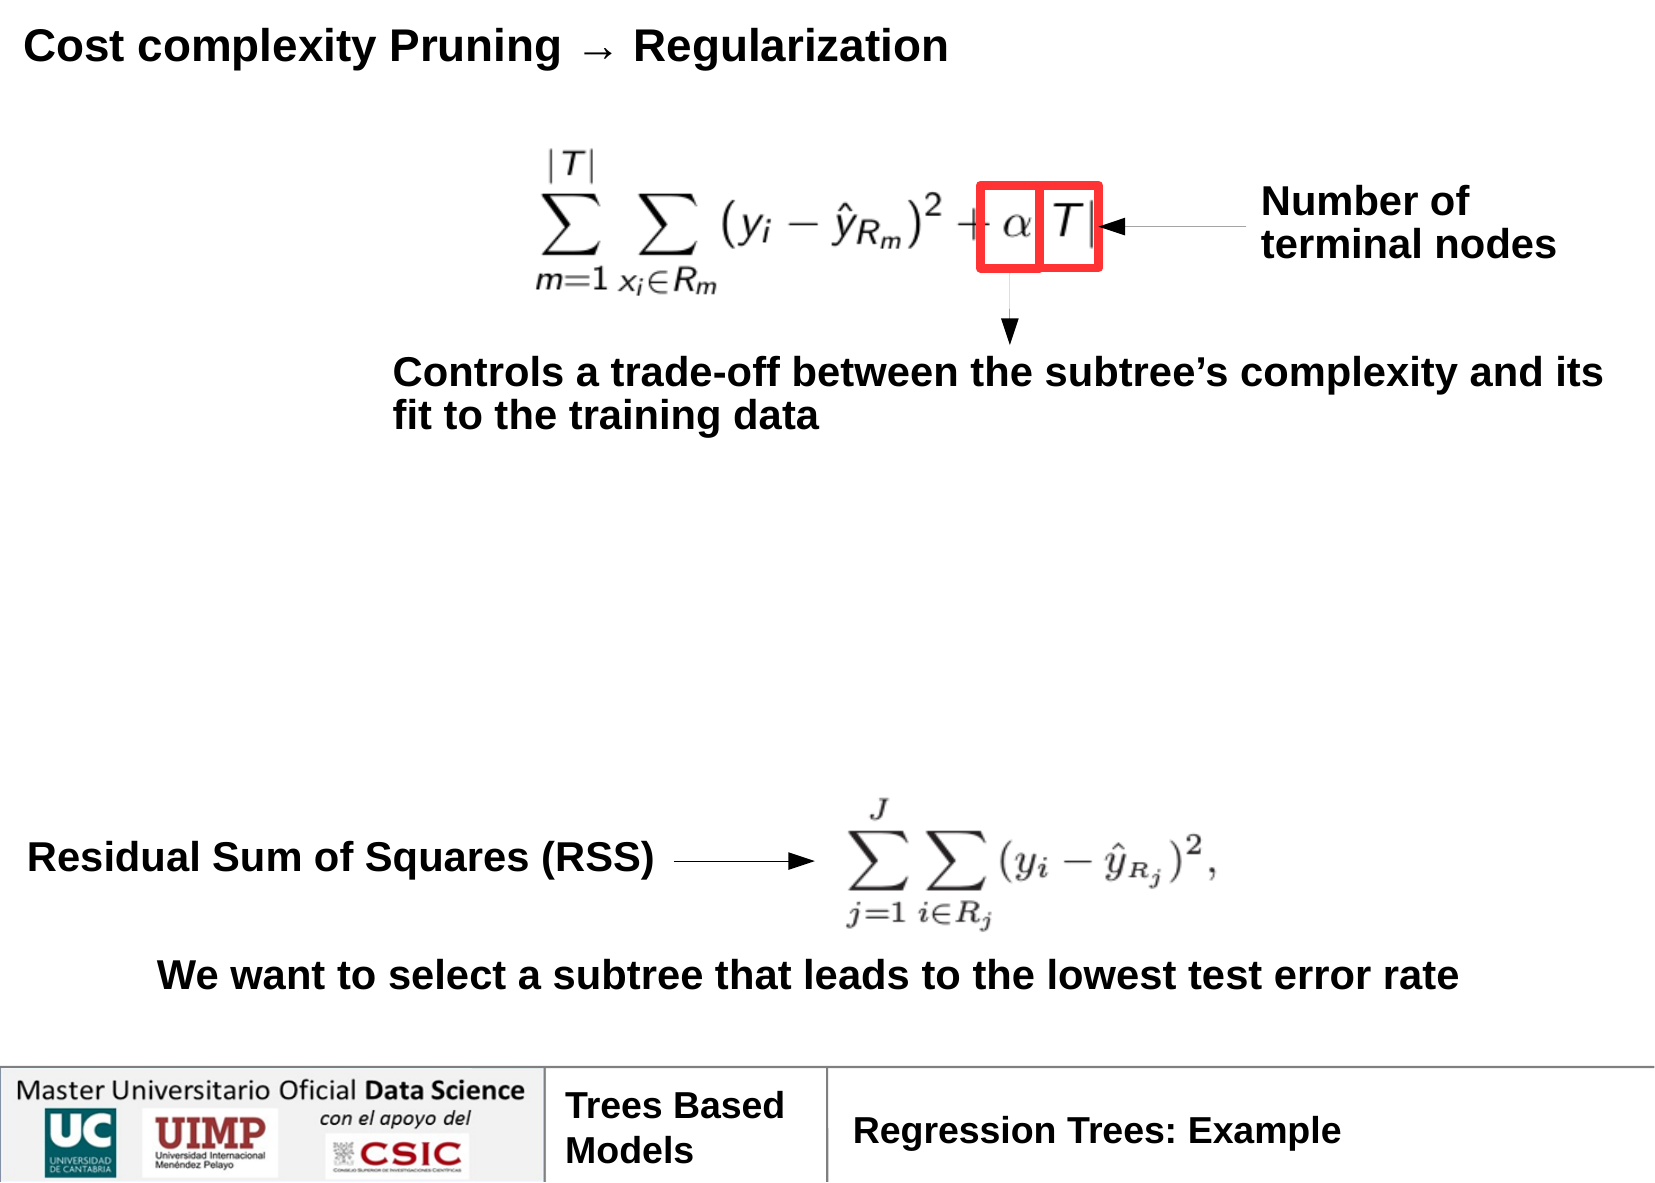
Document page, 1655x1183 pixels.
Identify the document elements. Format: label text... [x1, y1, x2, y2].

picture [1044, 190, 1094, 264]
text_box Cost complexity Pruning → Regularization [8, 12, 981, 79]
picture [0, 1068, 543, 1182]
picture [985, 190, 1035, 264]
text_box Number of terminal nodes [1246, 173, 1577, 280]
picture [546, 1069, 550, 1182]
text_box Residual Sum of Squares (RSS) [12, 829, 674, 893]
picture [1010, 227, 1129, 343]
text_box Controls a trade-off between the subtree’s complexity and its fit to the training data [377, 345, 1642, 451]
text_box We want to select a subtree that leads to the lowest test error rate [142, 947, 1501, 1012]
text_box Regression Trees: Example [838, 1098, 1359, 1151]
picture [814, 780, 1239, 942]
picture [496, 111, 1129, 343]
